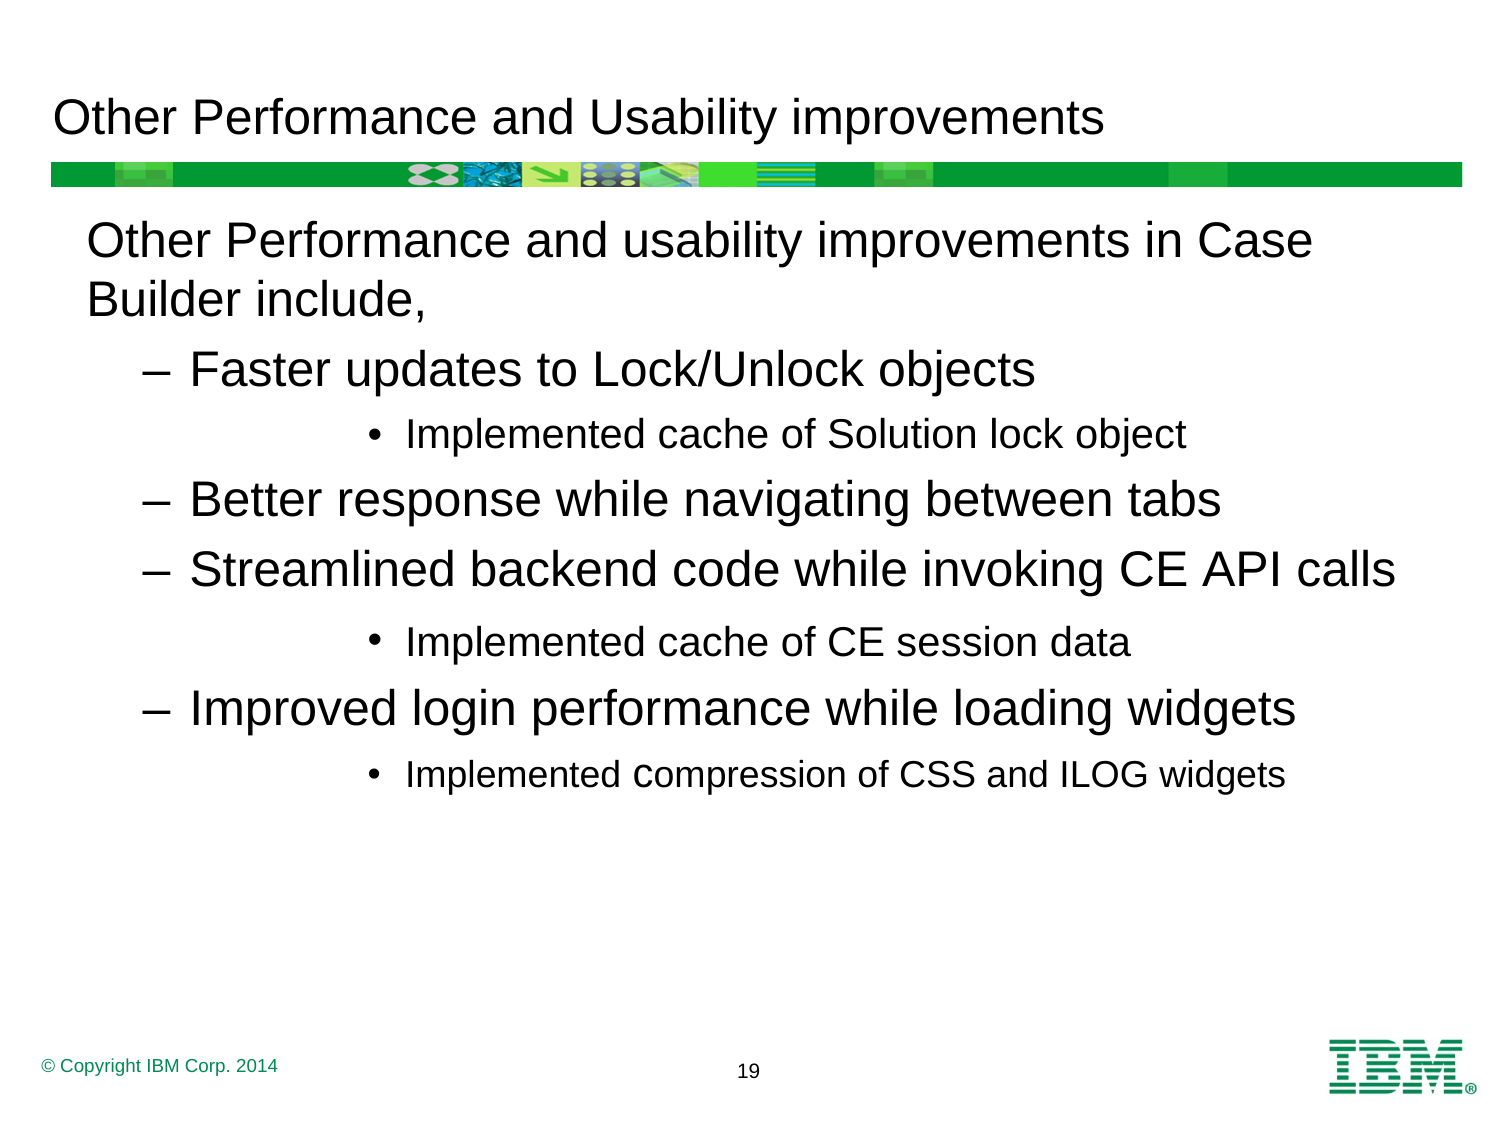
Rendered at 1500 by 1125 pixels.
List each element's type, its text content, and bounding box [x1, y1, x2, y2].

list Other Performance and usability improvements in Case Builder include, Faster updates to Lock/Unlock objects Implemented cache of Solution lock object Better response while navigating between tabs Streamlined backend code while invoking CE API calls Implemented cache of CE session data Improved login performance while loading widgets Implemented compression of CSS and ILOG widgets [29, 210, 1426, 1117]
picture [1426, 1037, 1479, 1096]
title Other Performance and Usability improvements [37, 45, 1388, 188]
picture [50, 161, 1463, 189]
